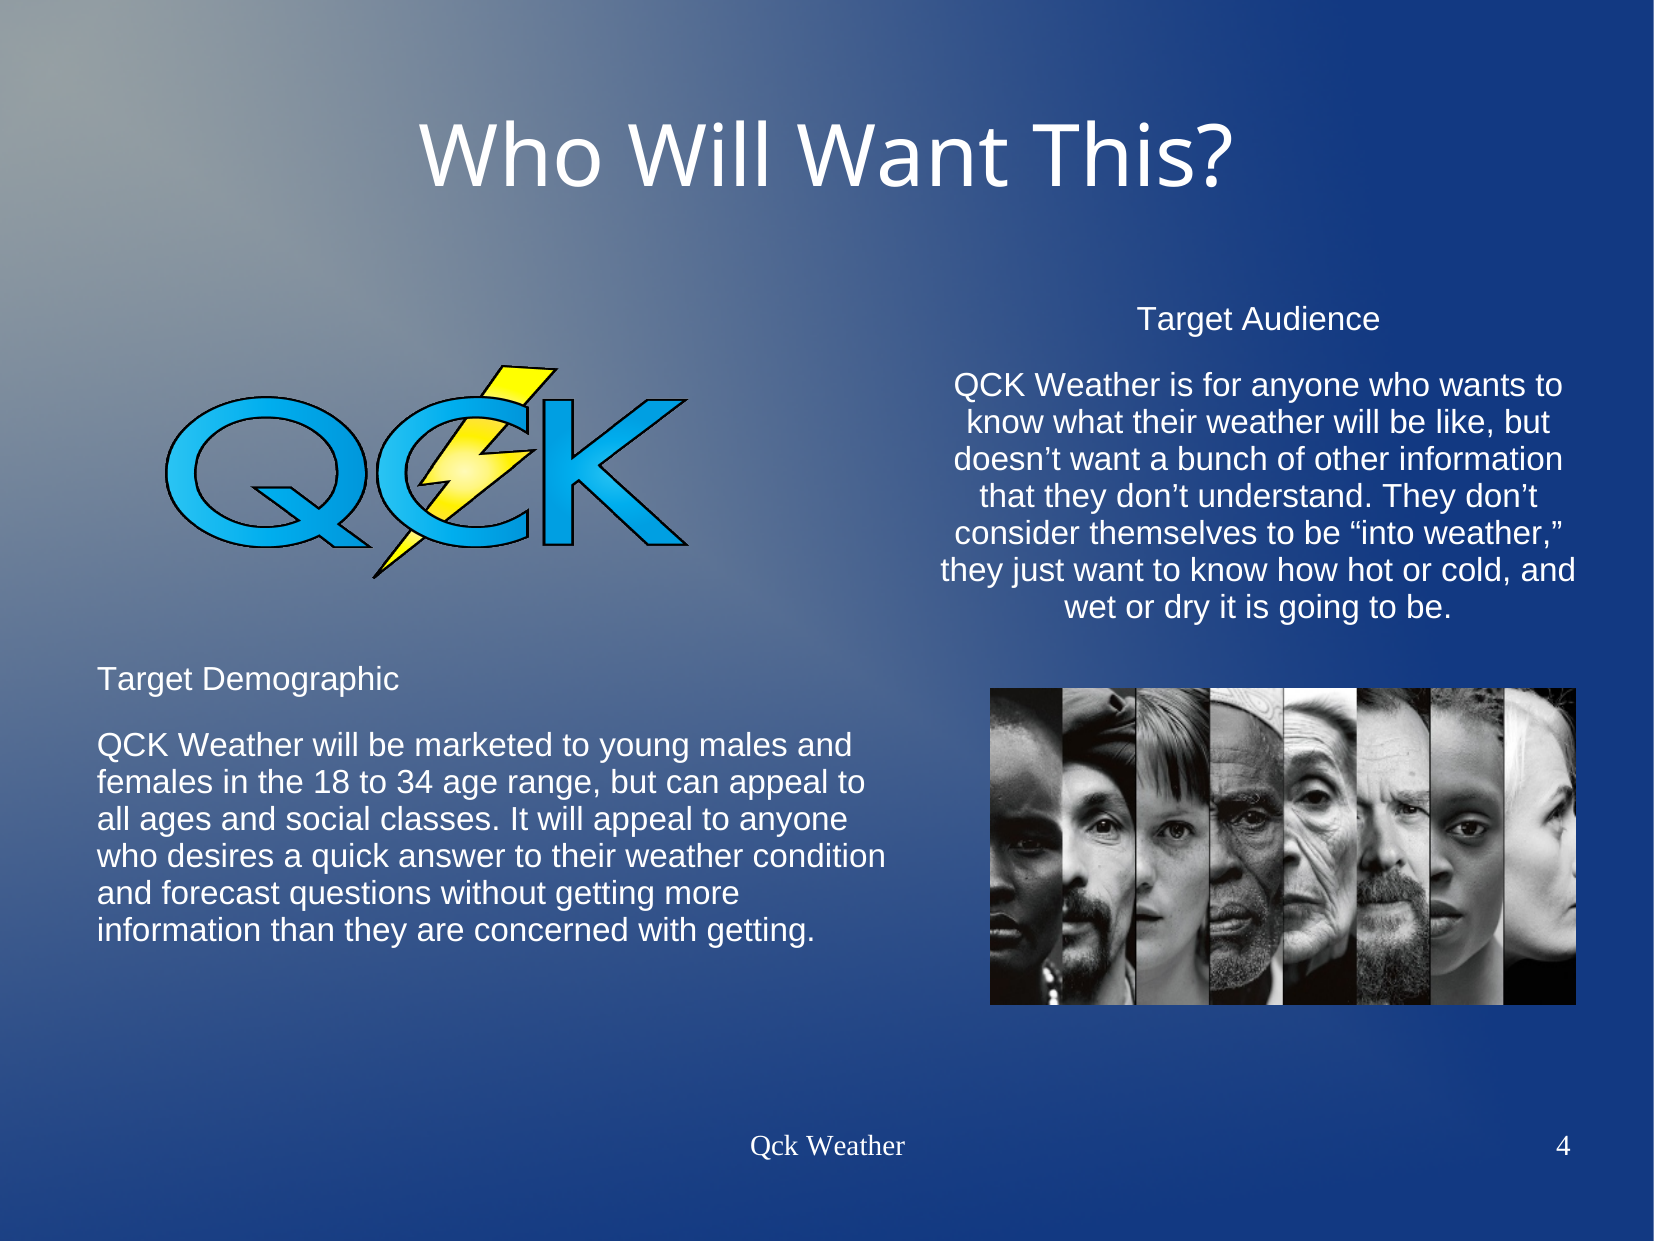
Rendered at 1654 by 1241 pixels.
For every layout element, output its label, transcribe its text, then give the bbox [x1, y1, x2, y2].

title Who Will Want This? [82, 49, 1571, 257]
list Target Audience QCK Weather is for anyone who wants to know what their weather will be like, but doesn’t want a bunch of other information that they don’t understand. They don’t consider themselves to be “into weather,” they just want to know how hot or cold, and wet or dry it is going to be. [930, 300, 1588, 836]
picture [0, 0, 1654, 1241]
list Target Demographic QCK Weather will be marketed to young males and females in the 18 to 34 age range, but can appeal to all ages and social classes. It will appeal to anyone who desires a quick answer to their weather condition and forecast questions without getting more information than they are concerned with getting. [96, 660, 900, 1095]
